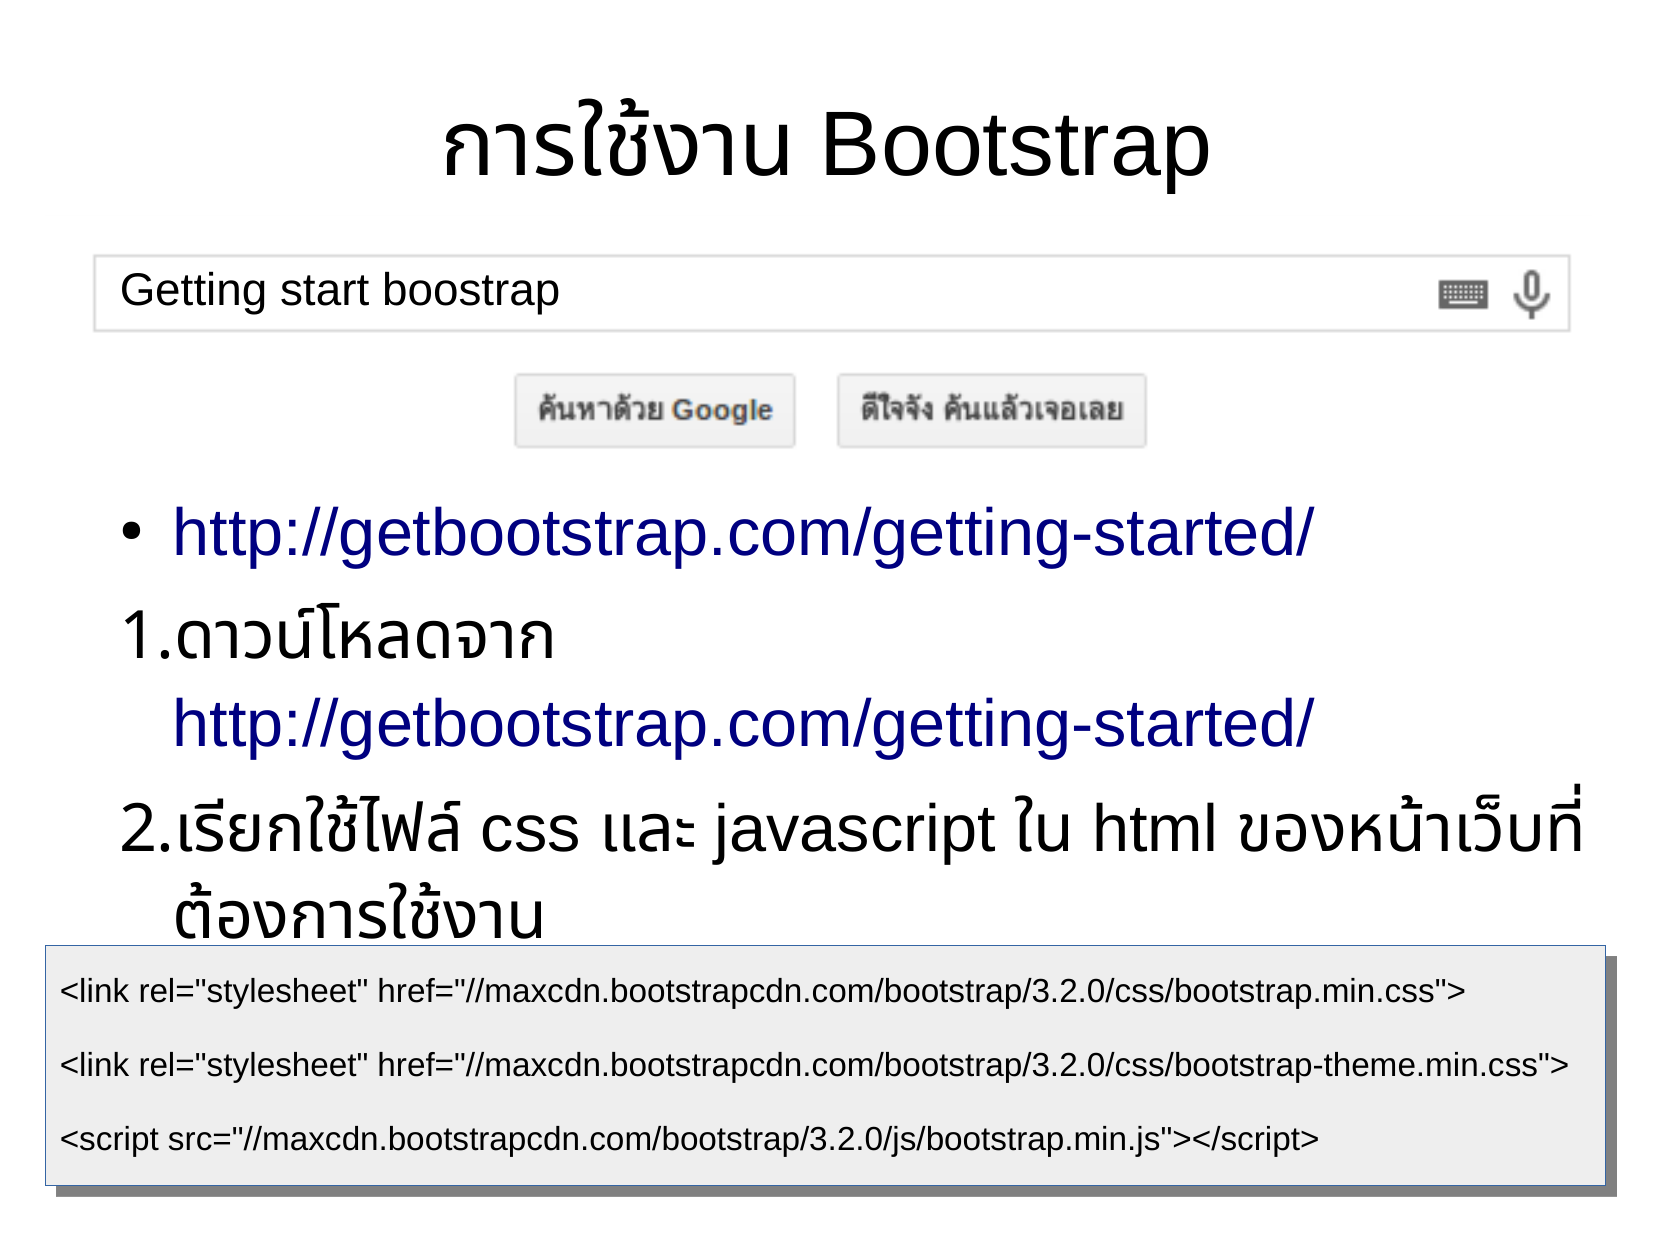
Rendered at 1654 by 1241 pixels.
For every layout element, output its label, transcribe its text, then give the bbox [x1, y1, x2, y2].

text_box <link rel="stylesheet" href="//maxcdn.bootstrapcdn.com/bootstrap/3.2.0/css/bootstrap.min.css"> <link rel="stylesheet" href="//maxcdn.bootstrapcdn.com/bootstrap/3.2.0/css/bootstrap-theme.min.css"> <script src="//maxcdn.bootstrapcdn.com/bootstrap/3.2.0/js/bootstrap.min.js"></script> [45, 945, 1606, 1186]
list http://getbootstrap.com/getting-started/ ดาวน์โหลดจาก http://getbootstrap.com/getting-started/ เรียกใช้ไฟล์ css และ javascript ใน html ของหน้าเว็บที่ต้องการใช้งาน [101, 495, 1591, 945]
text_box Getting start boostrap [105, 256, 646, 376]
title การใช้งาน Bootstrap [82, 49, 1571, 214]
picture [45, 214, 1592, 481]
